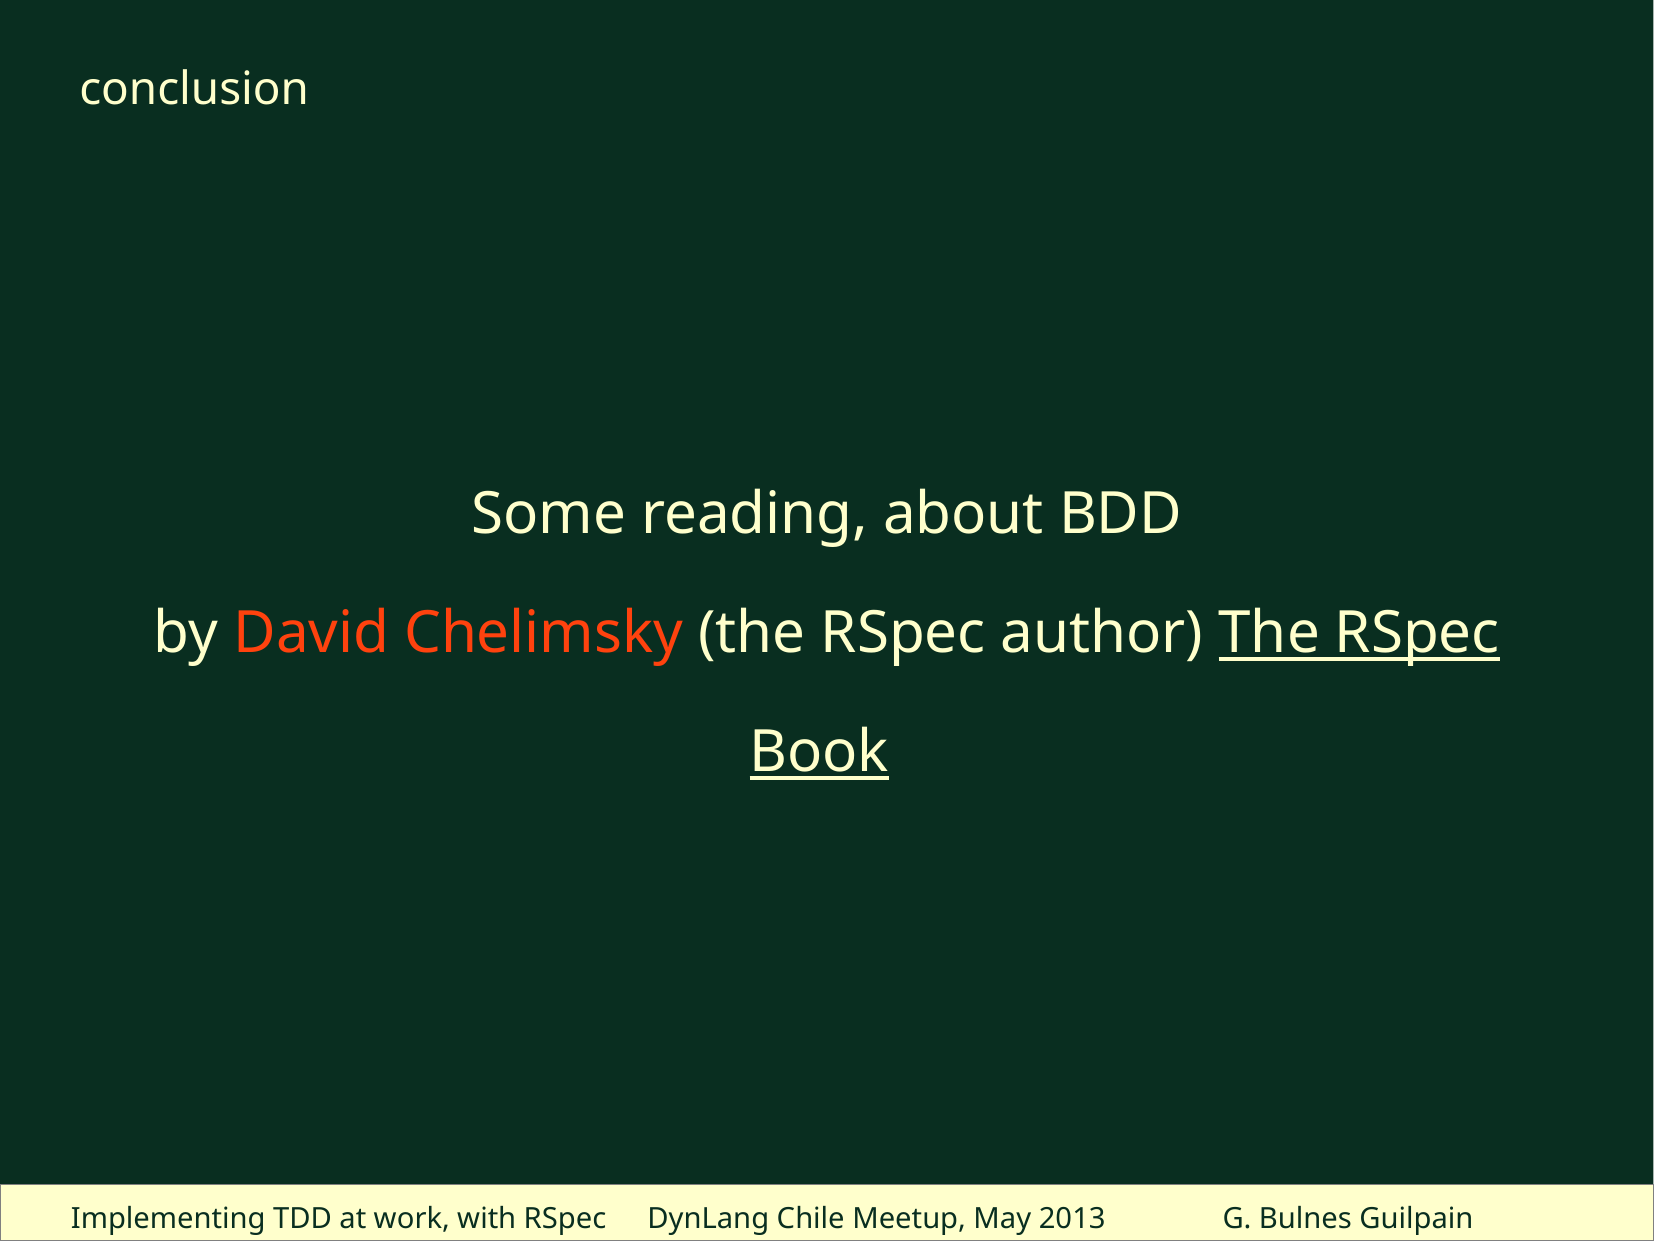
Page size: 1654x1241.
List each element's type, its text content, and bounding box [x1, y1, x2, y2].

text_box [0, 1184, 1654, 1241]
text_box conclusion [64, 48, 273, 115]
text_box Implementing TDD at work, with RSpec [56, 1190, 506, 1239]
text_box G. Bulnes Guilpain [1207, 1190, 1435, 1239]
text_box DynLang Chile Meetup, May 2013 [632, 1190, 1021, 1239]
subtitle Some reading, about BDD by David Chelimsky (the RSpec author) The RSpec Book [82, 42, 1571, 1178]
